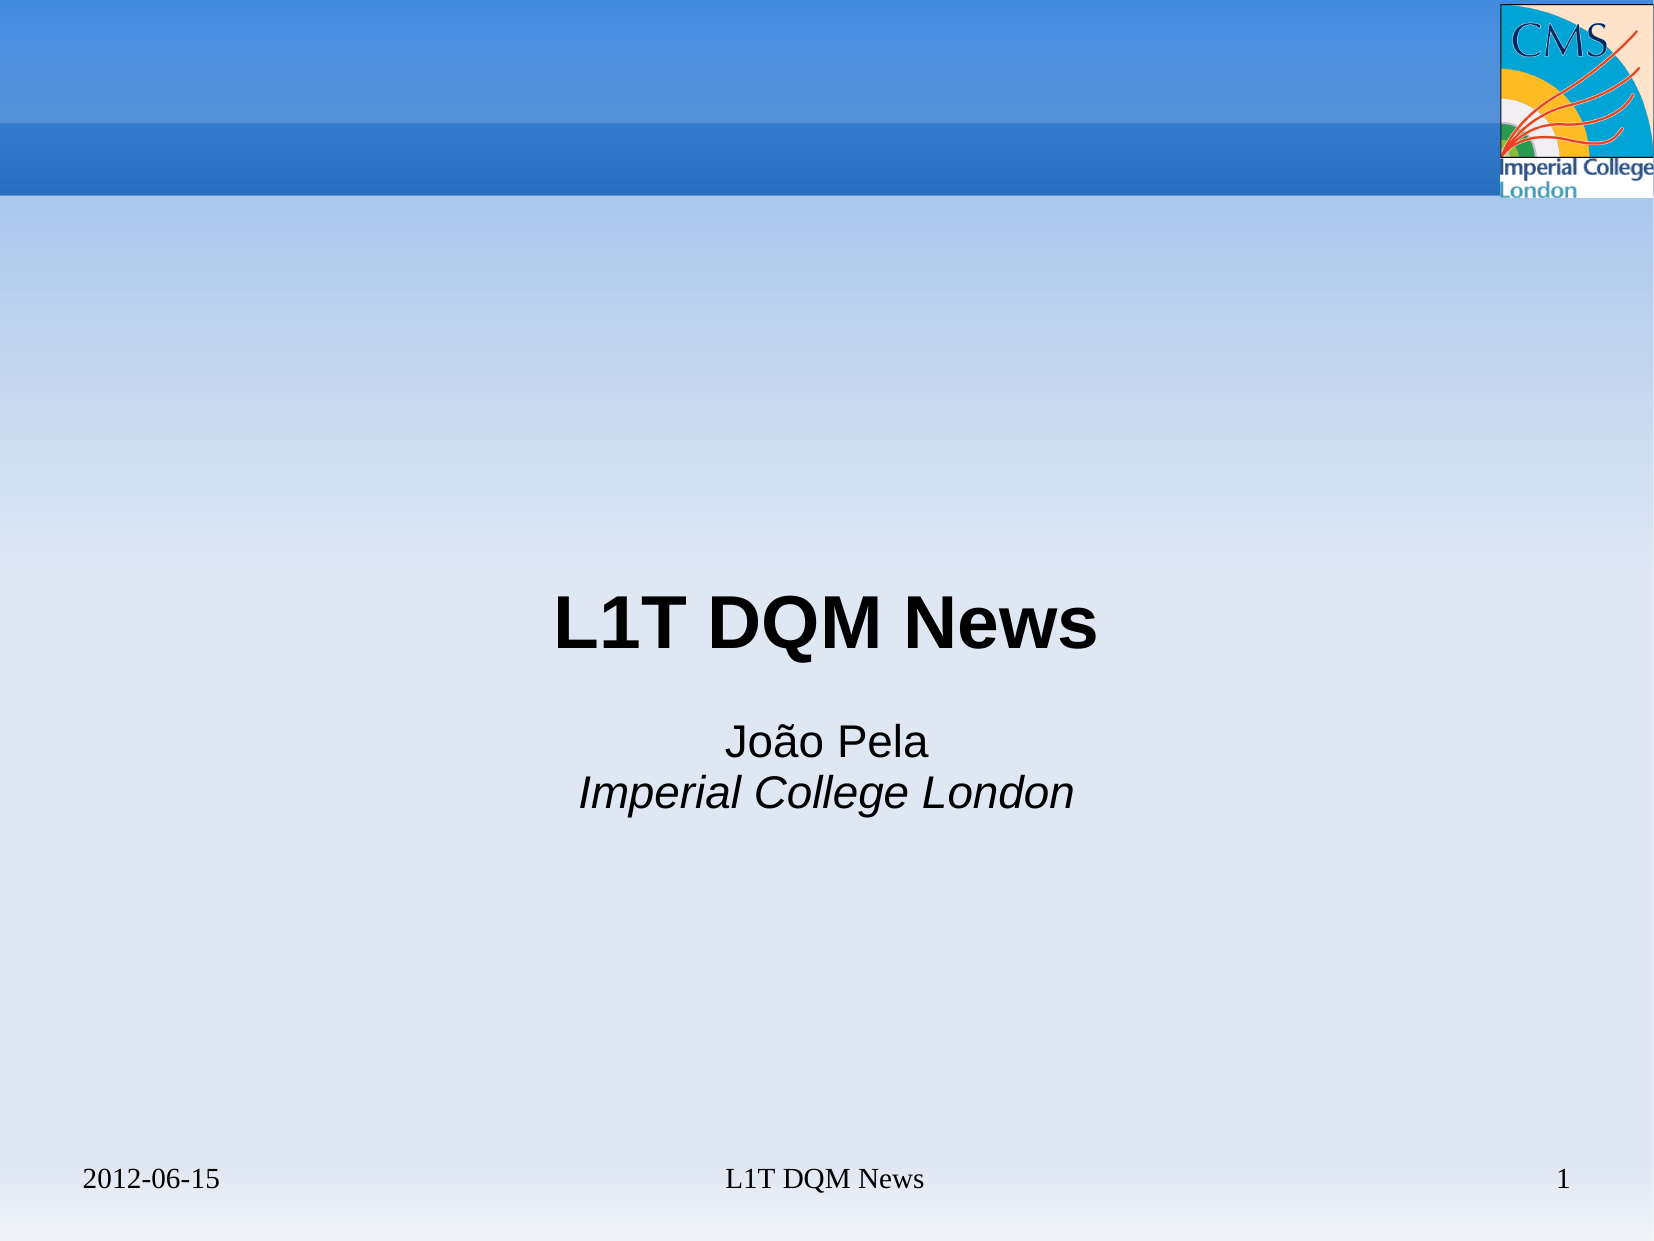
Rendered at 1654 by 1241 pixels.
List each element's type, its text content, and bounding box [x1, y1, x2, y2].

subtitle L1T DQM News João Pela Imperial College London [82, 290, 1571, 1109]
picture [0, 0, 1654, 1241]
